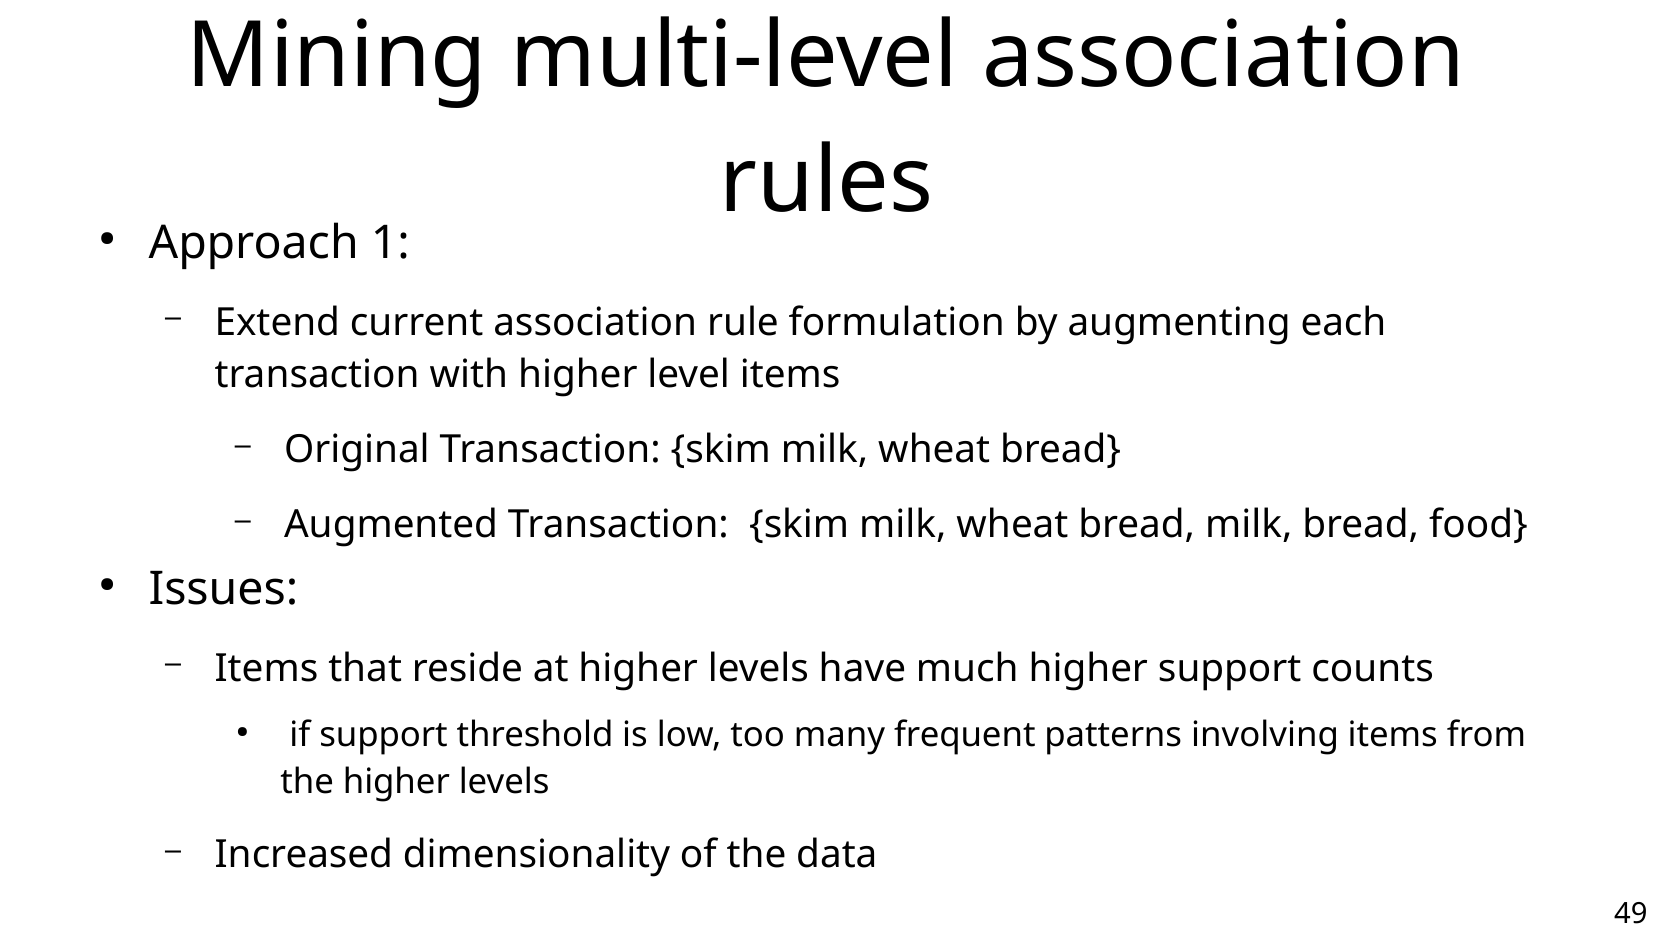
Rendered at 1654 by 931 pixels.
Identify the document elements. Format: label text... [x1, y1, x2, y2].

title Mining multi-level association rules [82, 1, 1571, 208]
list Approach 1: Extend current association rule formulation by augmenting each transaction with higher level items Original Transaction: {skim milk, wheat bread} Augmented Transaction: {skim milk, wheat bread, milk, bread, food} Issues: Items that reside at higher levels have much higher support counts if support threshold is low, too many frequent patterns involving items from the higher levels Increased dimensionality of the data [82, 208, 1571, 892]
